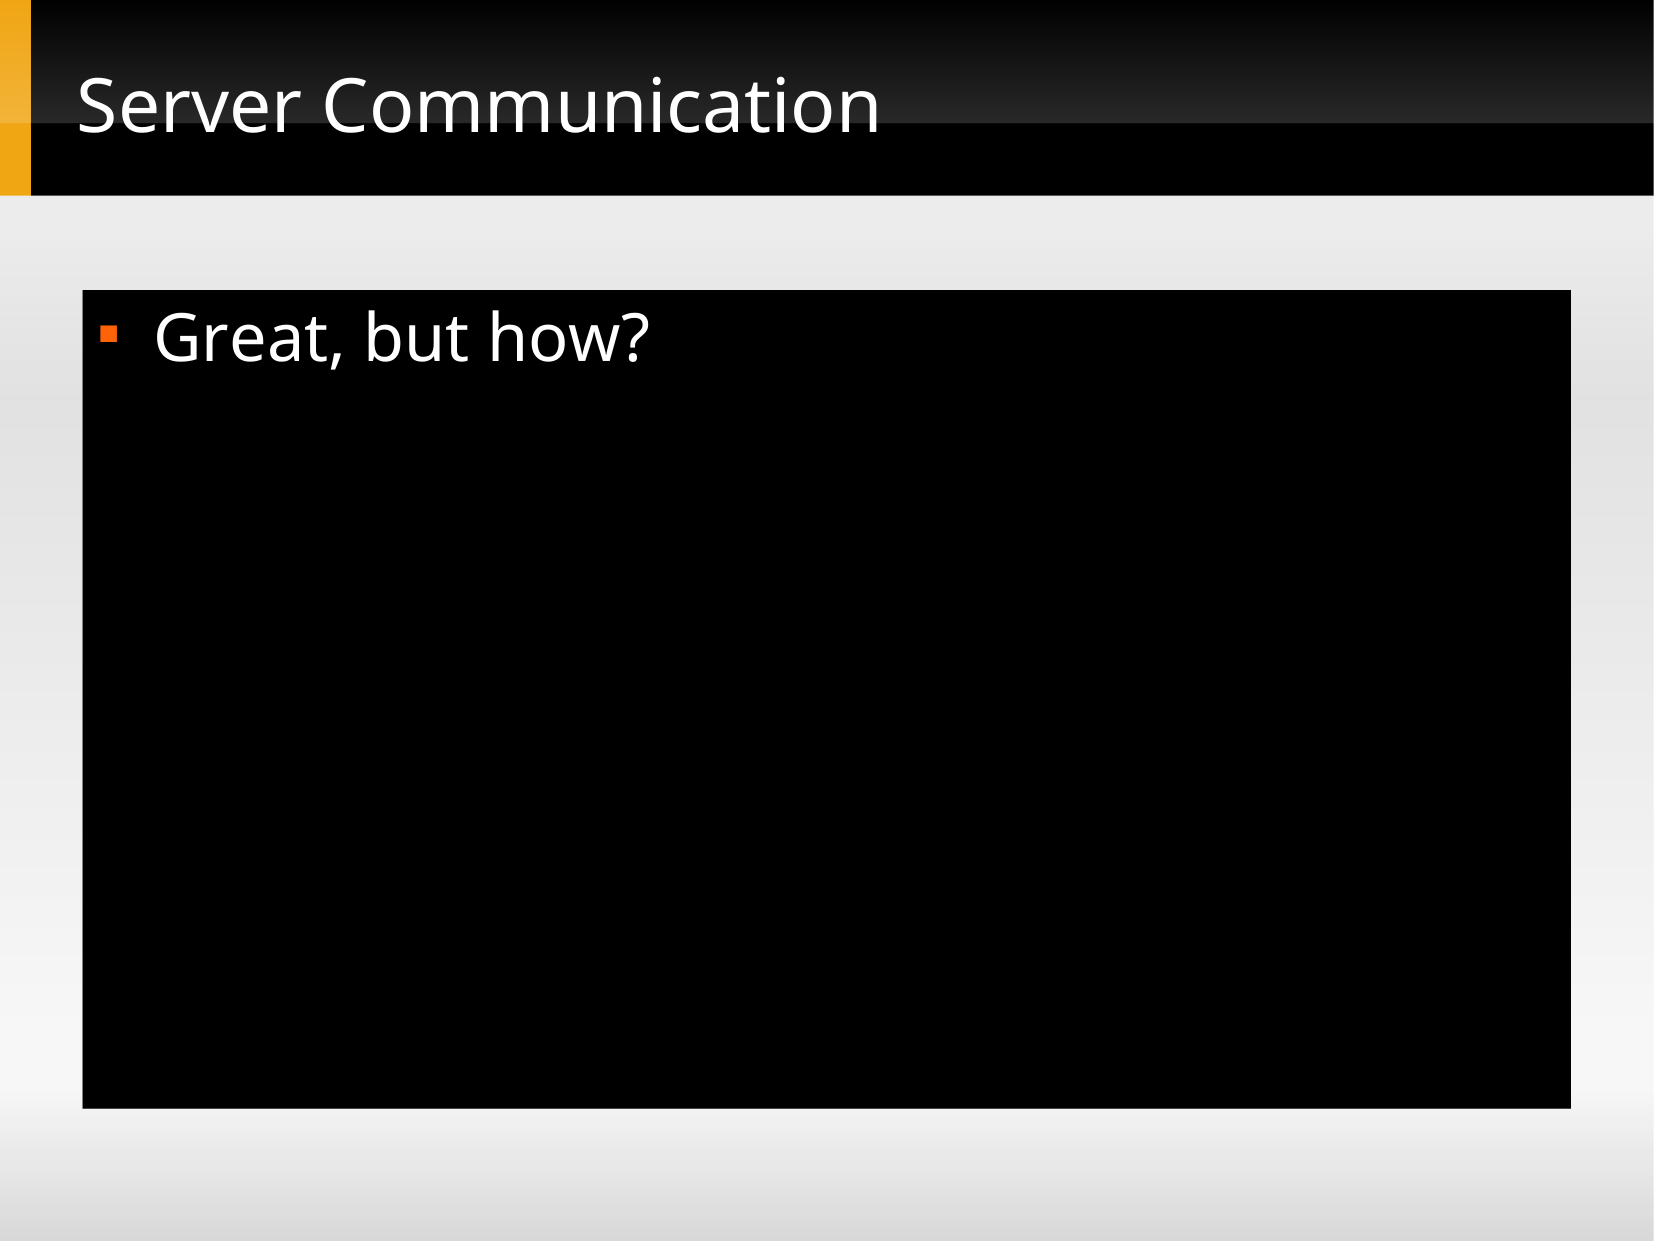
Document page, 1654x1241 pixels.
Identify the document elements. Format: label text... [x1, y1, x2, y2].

title Server Communication [76, 7, 1565, 200]
picture [0, 0, 1654, 1241]
list Great, but how? [82, 290, 1571, 1094]
